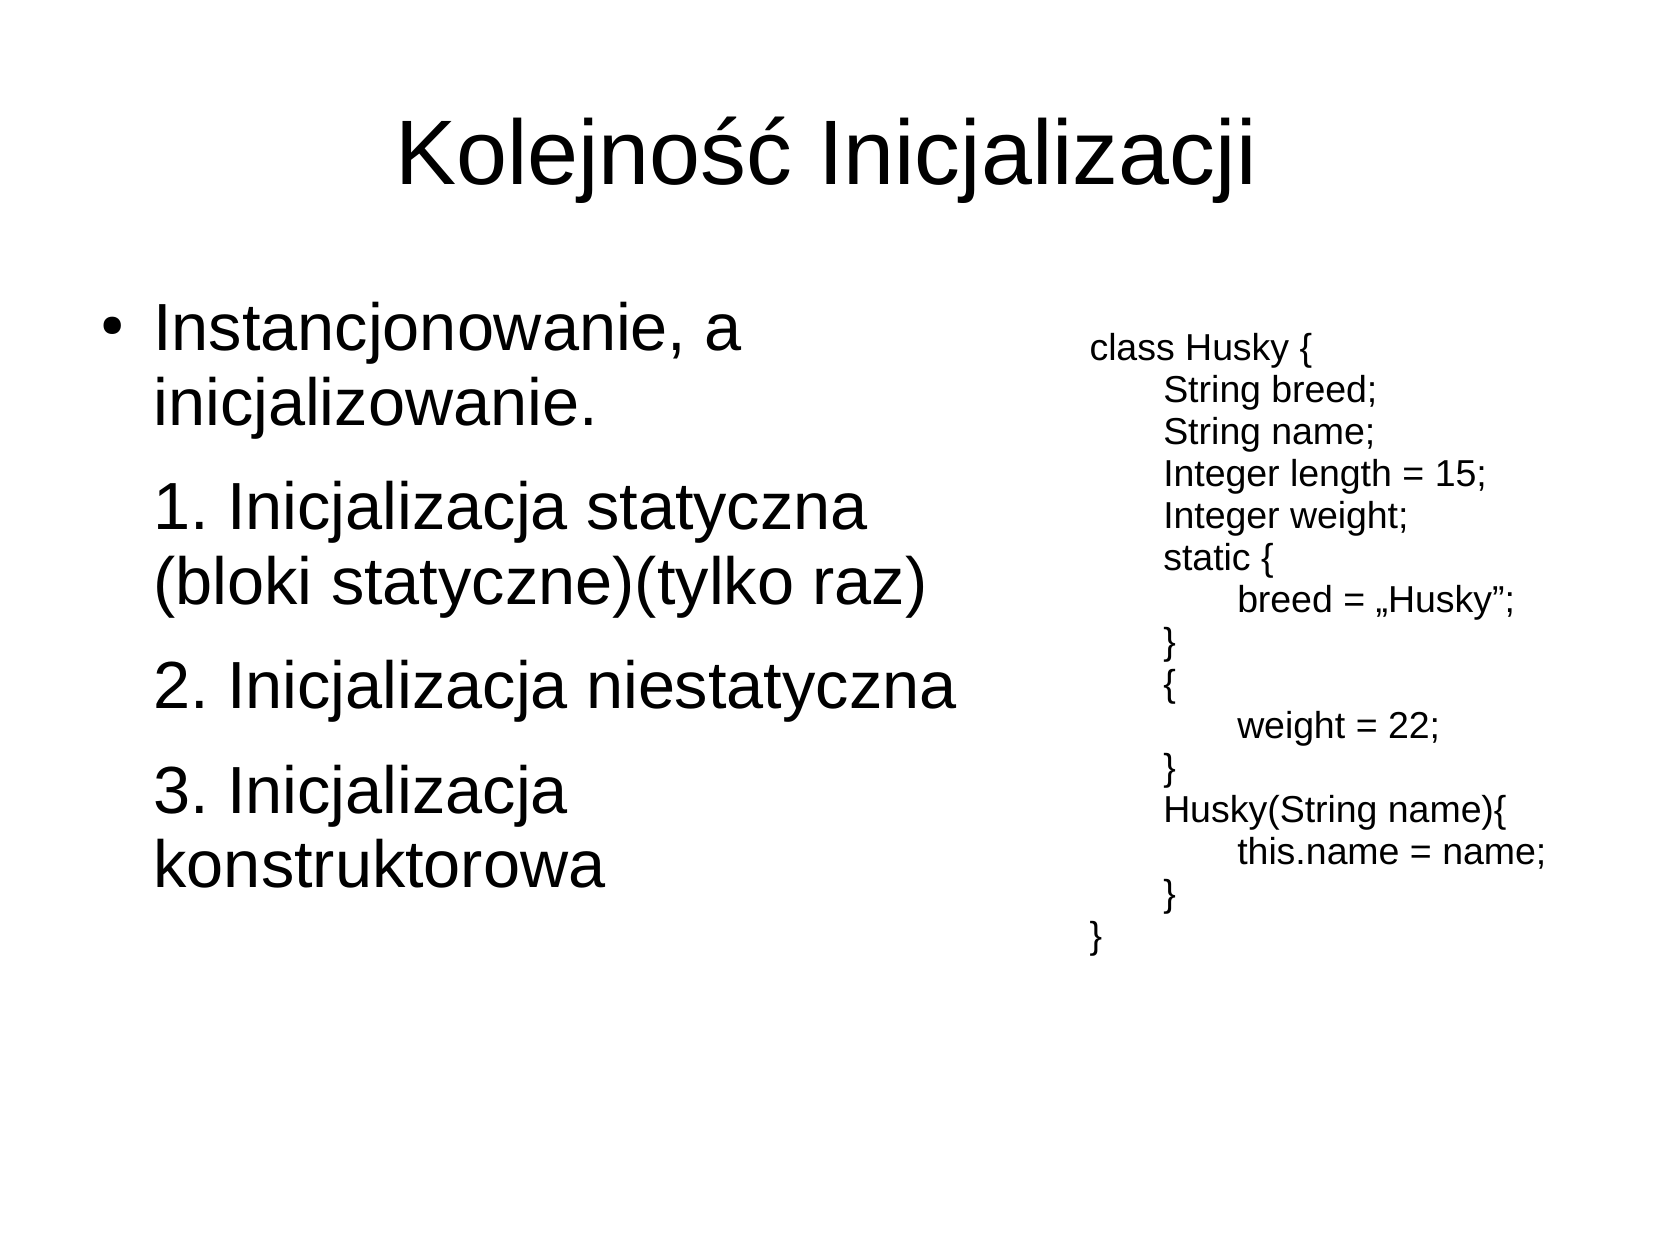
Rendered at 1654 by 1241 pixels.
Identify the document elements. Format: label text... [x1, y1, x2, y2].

title Kolejność Inicjalizacji [82, 49, 1571, 257]
text_box class Husky { String breed; String name; Integer length = 15; Integer weight; static { breed = „Husky”; } { weight = 22; } Husky(String name){ this.name = name; } } [1074, 318, 1595, 964]
list Instancjonowanie, a inicjalizowanie. 1. Inicjalizacja statyczna (bloki statyczne)(tylko raz) 2. Inicjalizacja niestatyczna 3. Inicjalizacja konstruktorowa [82, 290, 993, 1010]
